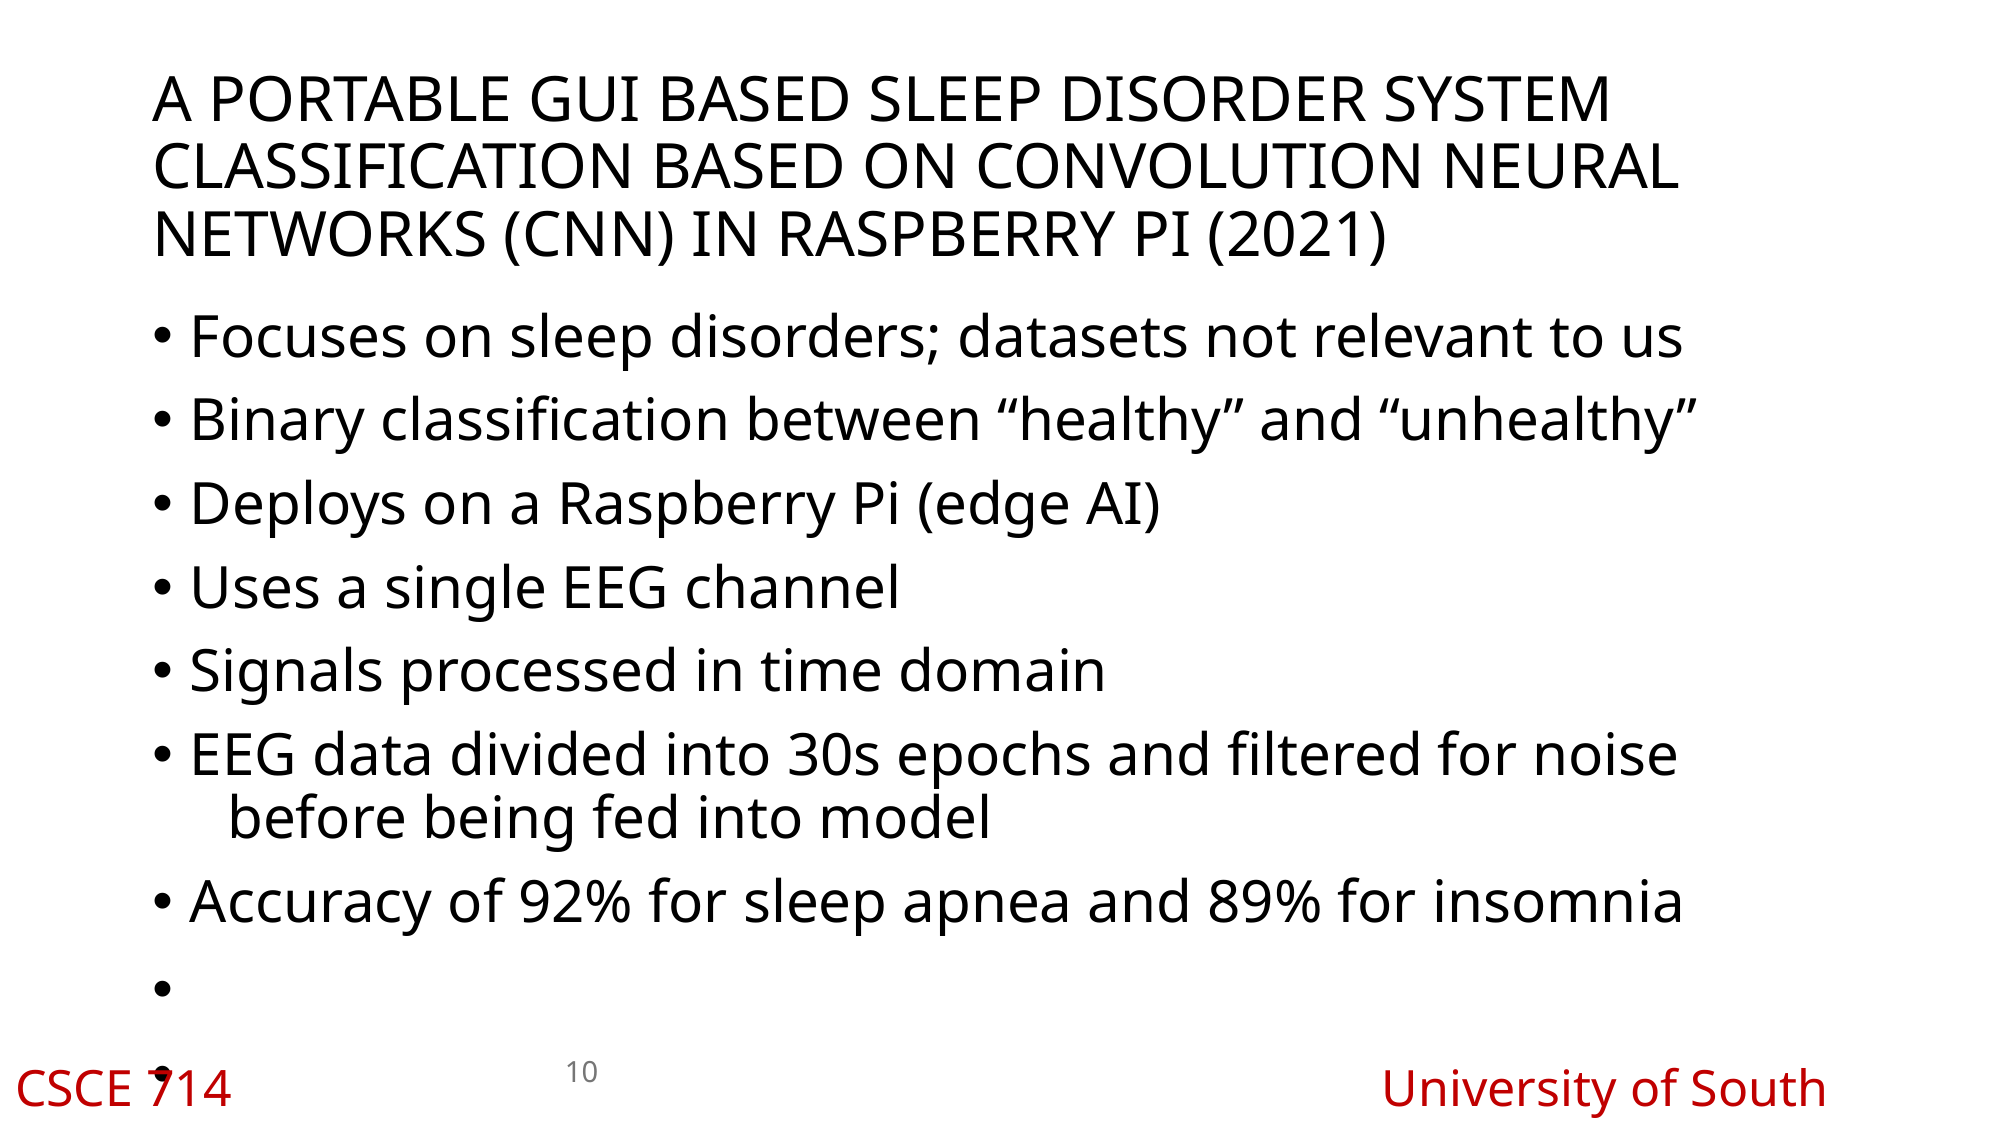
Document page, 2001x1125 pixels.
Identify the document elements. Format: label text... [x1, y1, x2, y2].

list Focuses on sleep disorders; datasets not relevant to us Binary classification between “healthy” and “unhealthy” Deploys on a Raspberry Pi (edge AI) Uses a single EEG channel Signals processed in time domain EEG data divided into 30s epochs and filtered for noise before being fed into model Accuracy of 92% for sleep apnea and 89% for insomnia [137, 299, 1863, 1014]
title A PORTABLE GUI BASED SLEEP DISORDER SYSTEM CLASSIFICATION BASED ON CONVOLUTION NEURAL NETWORKS (CNN) IN RASPBERRY PI (2021) [137, 59, 1863, 278]
text_box CSCE 714 [0, 1049, 249, 1125]
slide_number 10 [549, 1042, 1000, 1103]
text_box University of South Carolina [1366, 1049, 2000, 1125]
